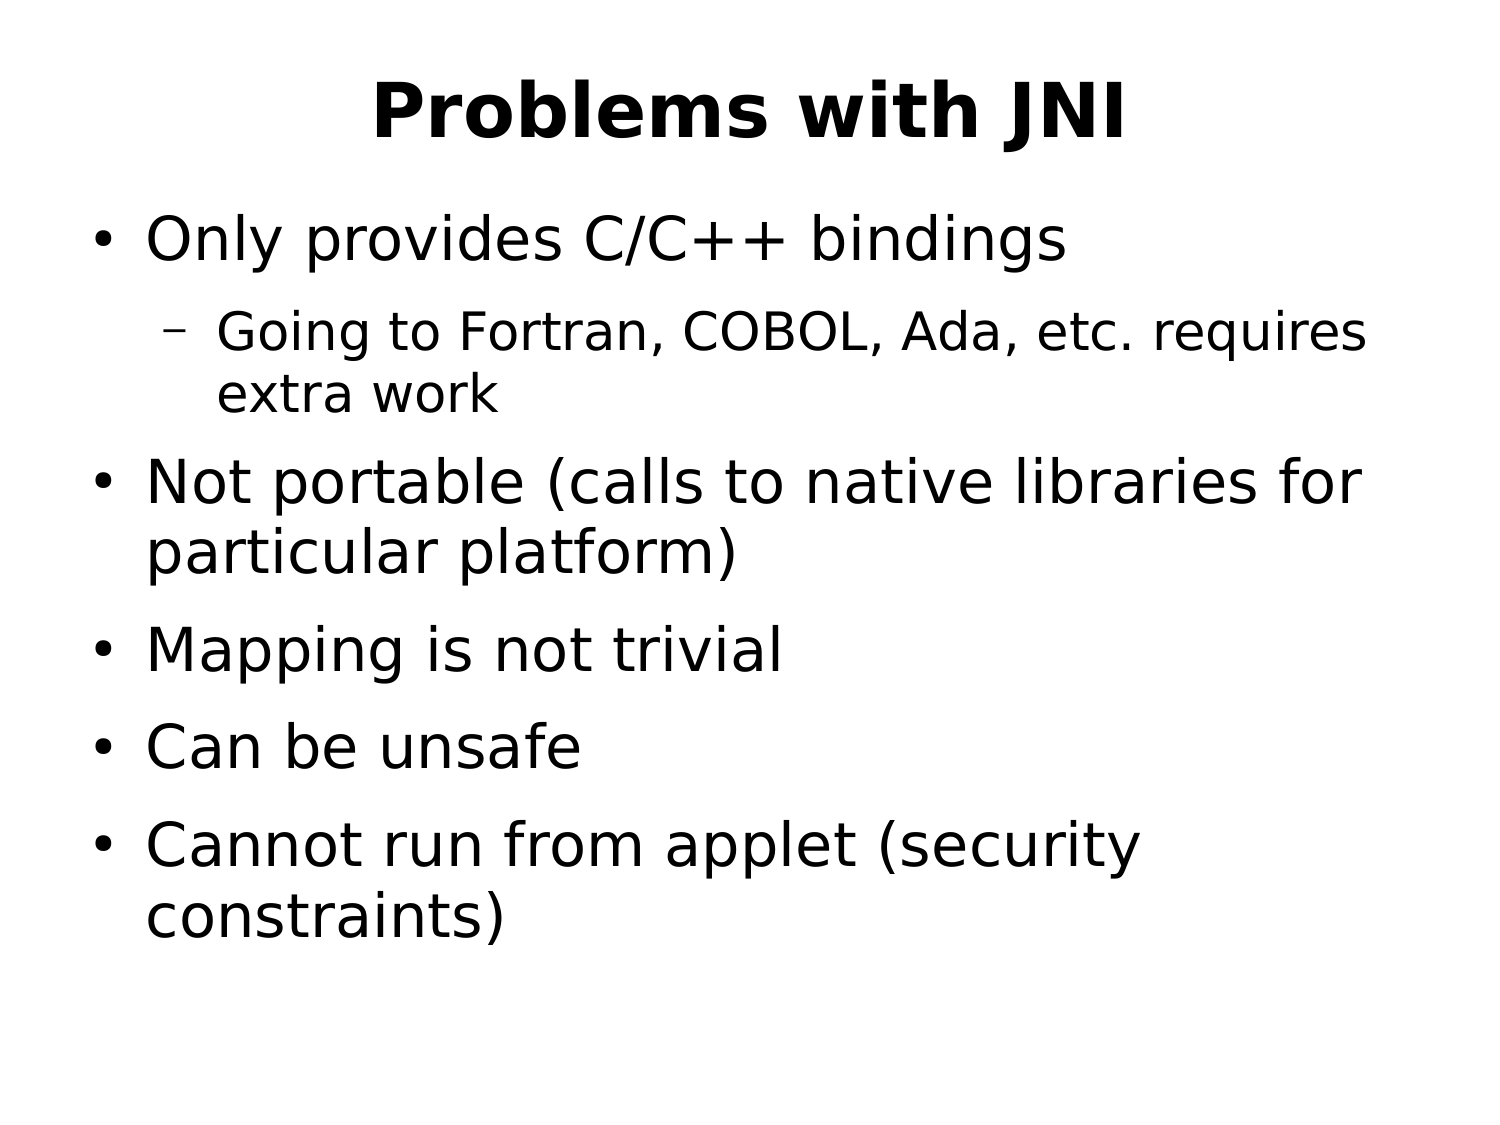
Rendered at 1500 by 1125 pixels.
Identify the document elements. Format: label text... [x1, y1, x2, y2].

title Problems with JNI [75, 44, 1425, 177]
list Only provides C/C++ bindings Going to Fortran, COBOL, Ada, etc. requires extra work Not portable (calls to native libraries for particular platform) Mapping is not trivial Can be unsafe Cannot run from applet (security constraints) [75, 204, 1395, 1075]
